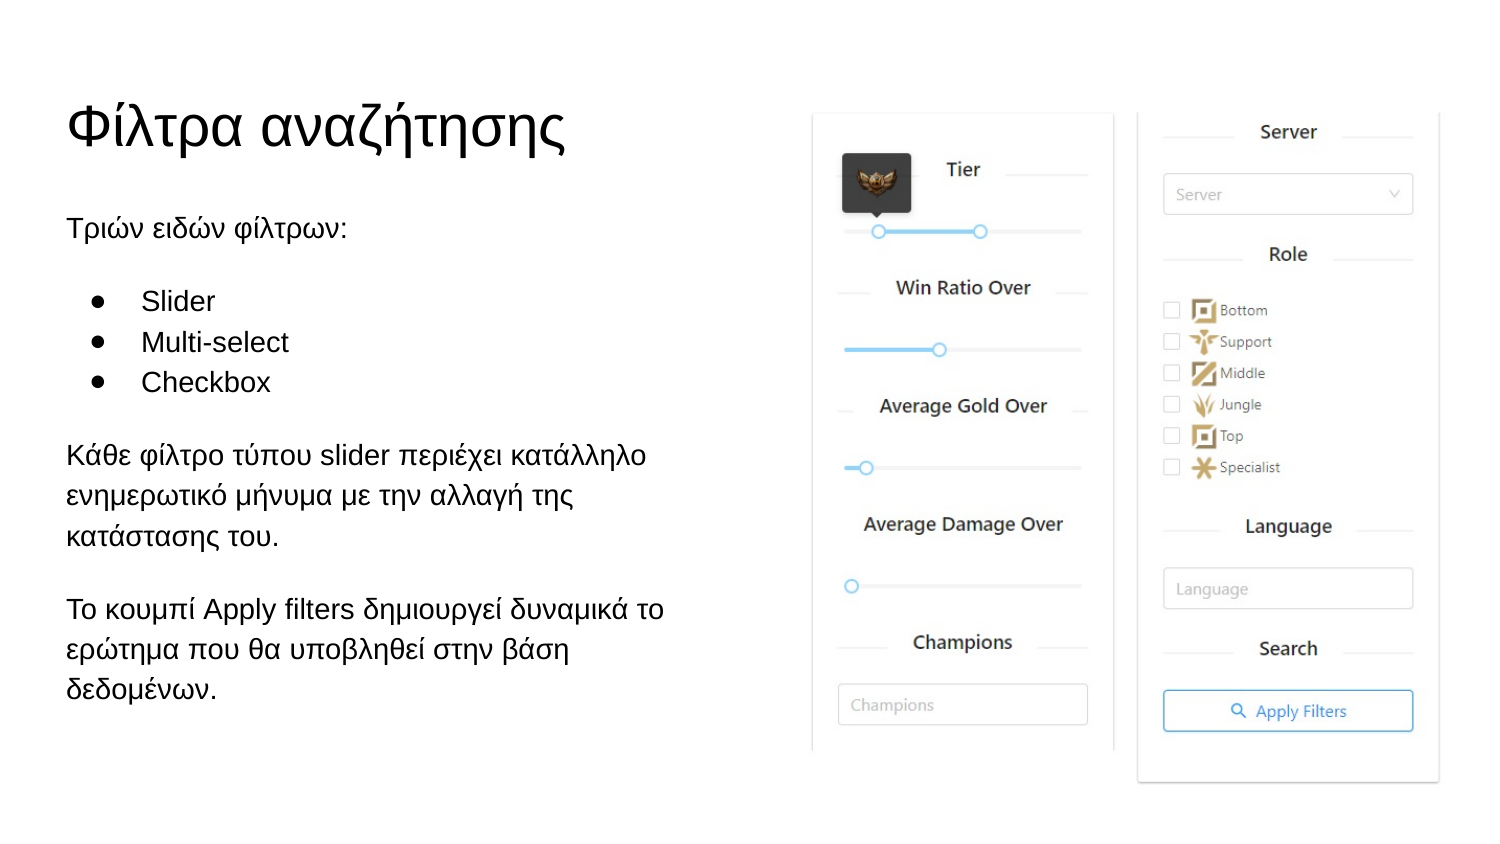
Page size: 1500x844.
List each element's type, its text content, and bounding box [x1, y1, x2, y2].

title Φίλτρα αναζήτησης [51, 72, 1449, 167]
picture [792, 103, 1449, 785]
list Τριών ειδών φίλτρων: Slider Multi-select Checkbox Κάθε φίλτρο τύπου slider περιέχει κατάλληλο ενημερωτικό μήνυμα με την αλλαγή της κατάστασης του. Το κουμπί Apply filters δημιουργεί δυναμικά το ερώτημα που θα υποβληθεί στην βάση δεδομένων. [51, 189, 708, 750]
